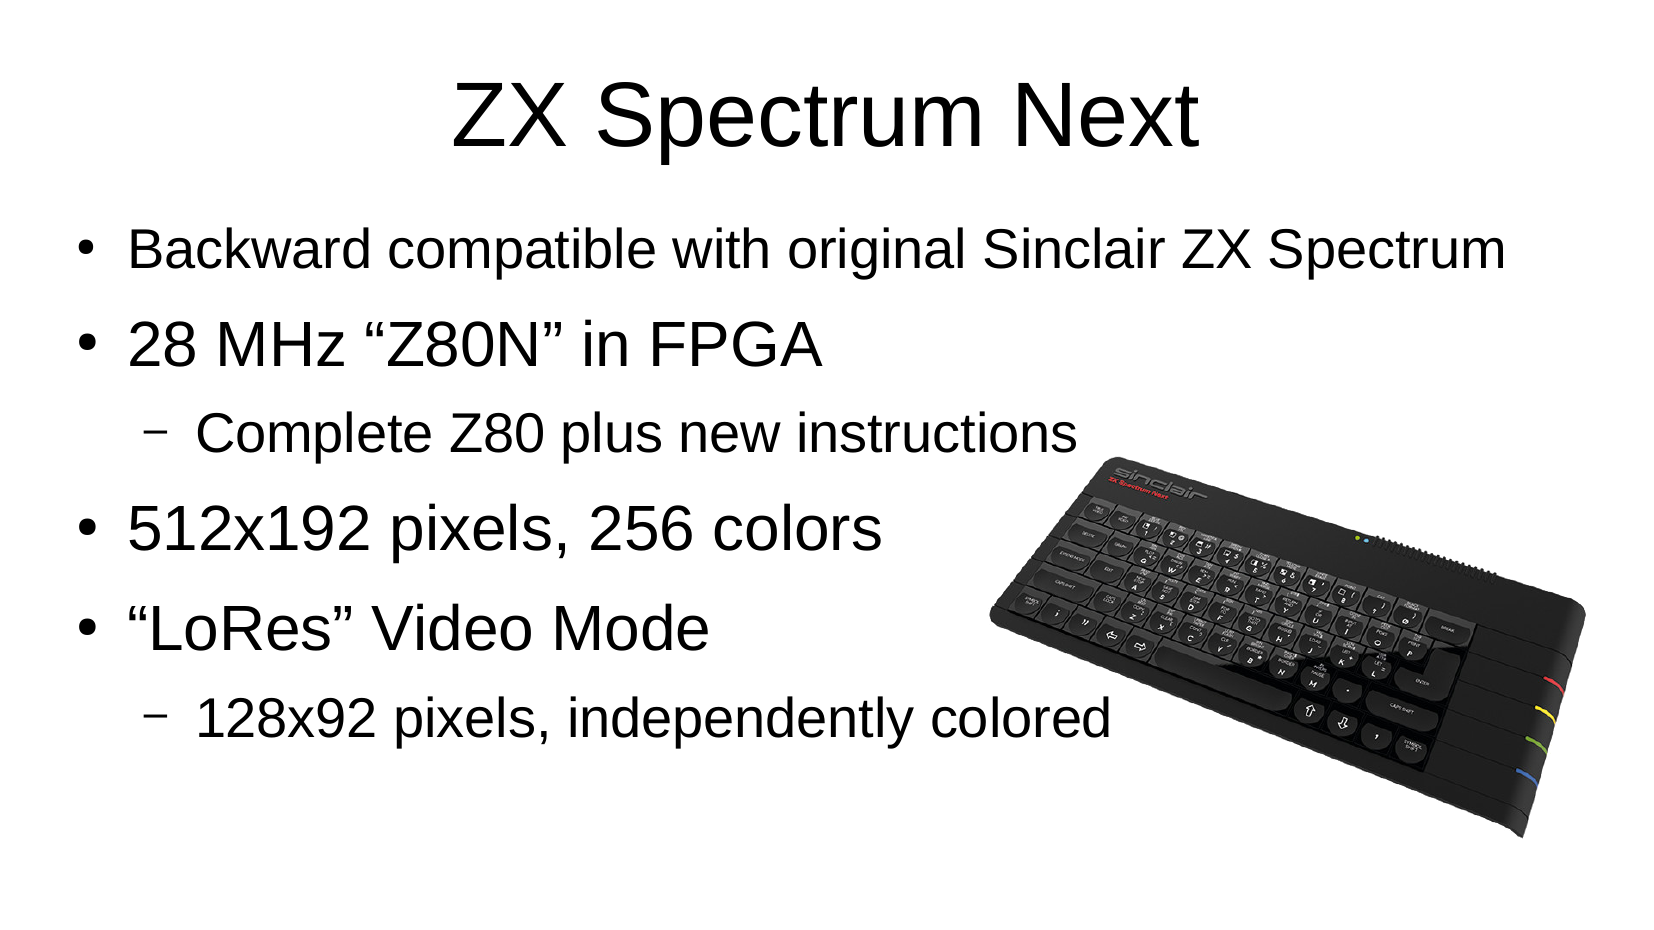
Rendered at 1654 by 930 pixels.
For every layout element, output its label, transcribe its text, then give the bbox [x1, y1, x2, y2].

picture [966, 442, 1597, 847]
title ZX Spectrum Next [82, 37, 1571, 193]
list Backward compatible with original Sinclair ZX Spectrum 28 MHz “Z80N” in FPGA Complete Z80 plus new instructions 512x192 pixels, 256 colors “LoRes” Video Mode 128x92 pixels, independently colored [58, 217, 1547, 757]
